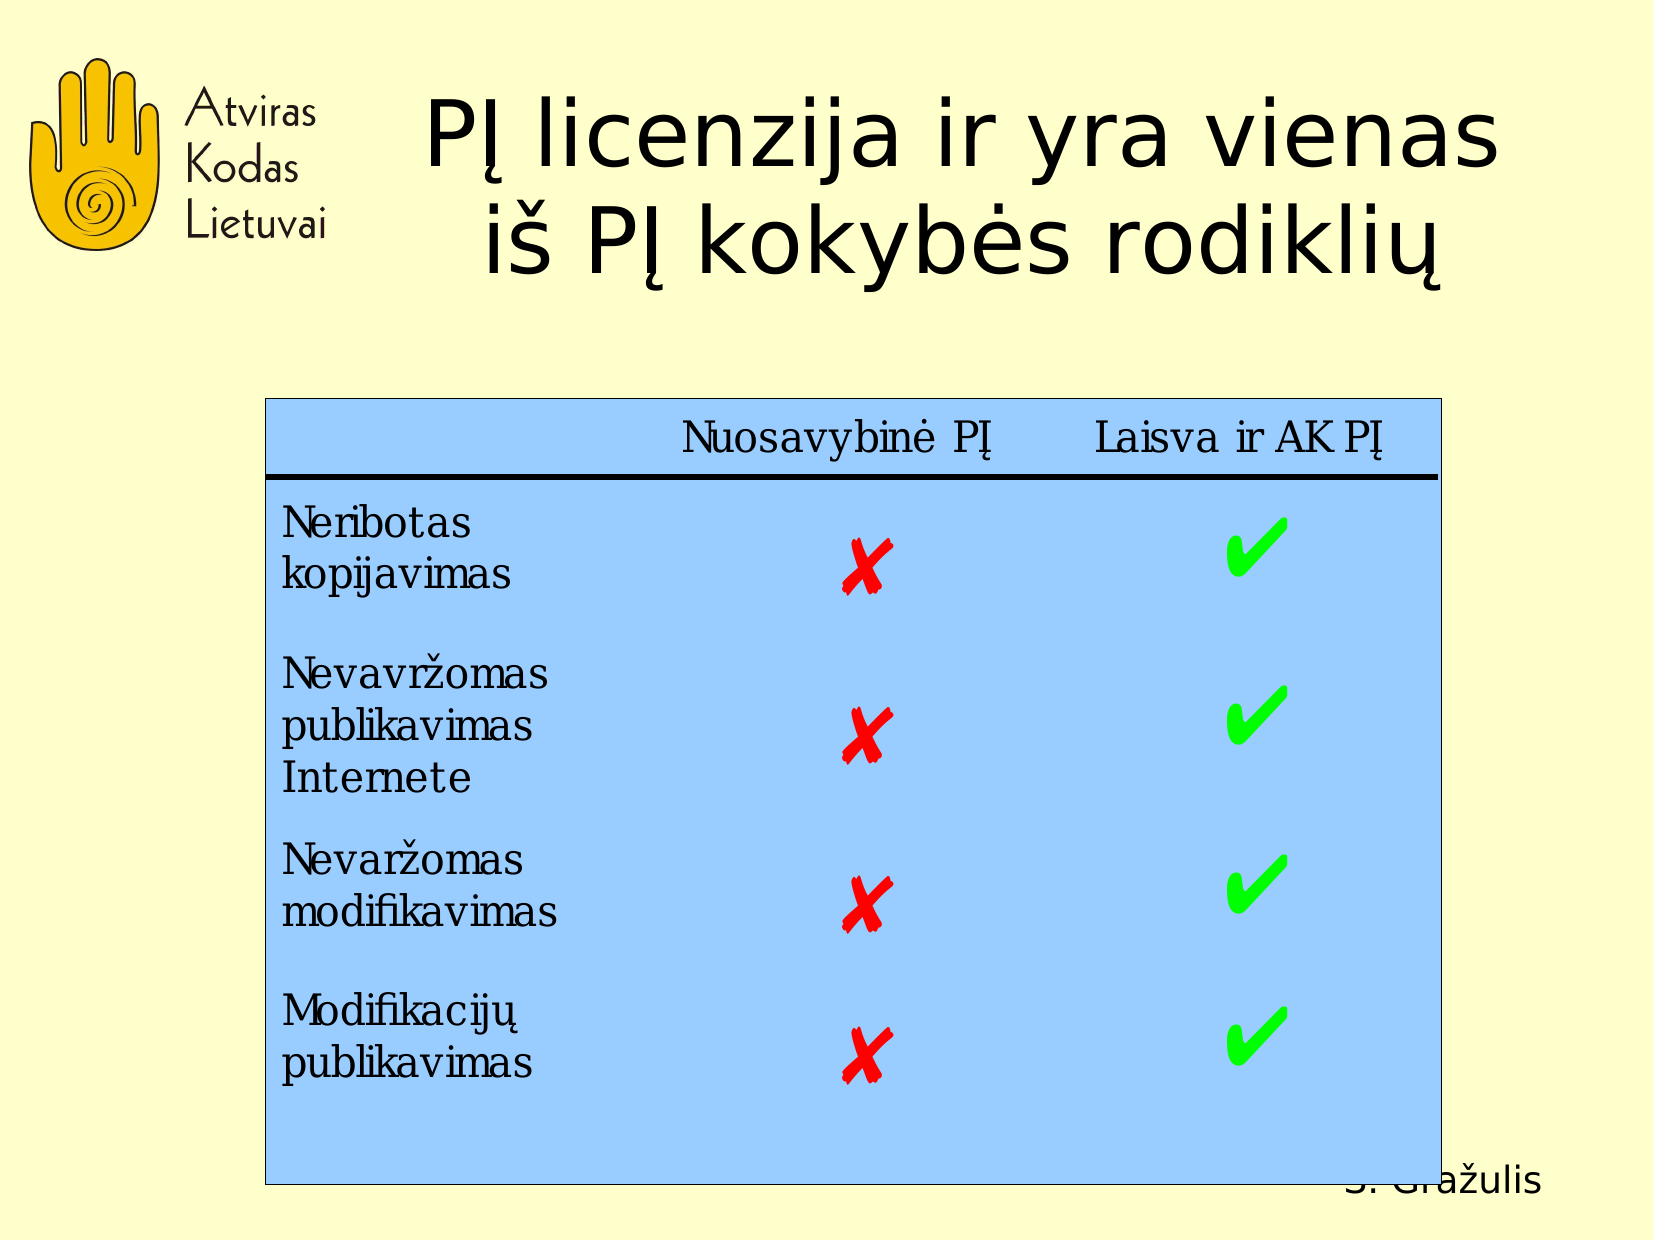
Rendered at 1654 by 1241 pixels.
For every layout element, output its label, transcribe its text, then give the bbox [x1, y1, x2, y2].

picture [29, 58, 325, 251]
chart [265, 398, 1442, 1185]
title PĮ licenzija ir yra vienas iš PĮ kokybės rodiklių [383, 76, 1542, 300]
